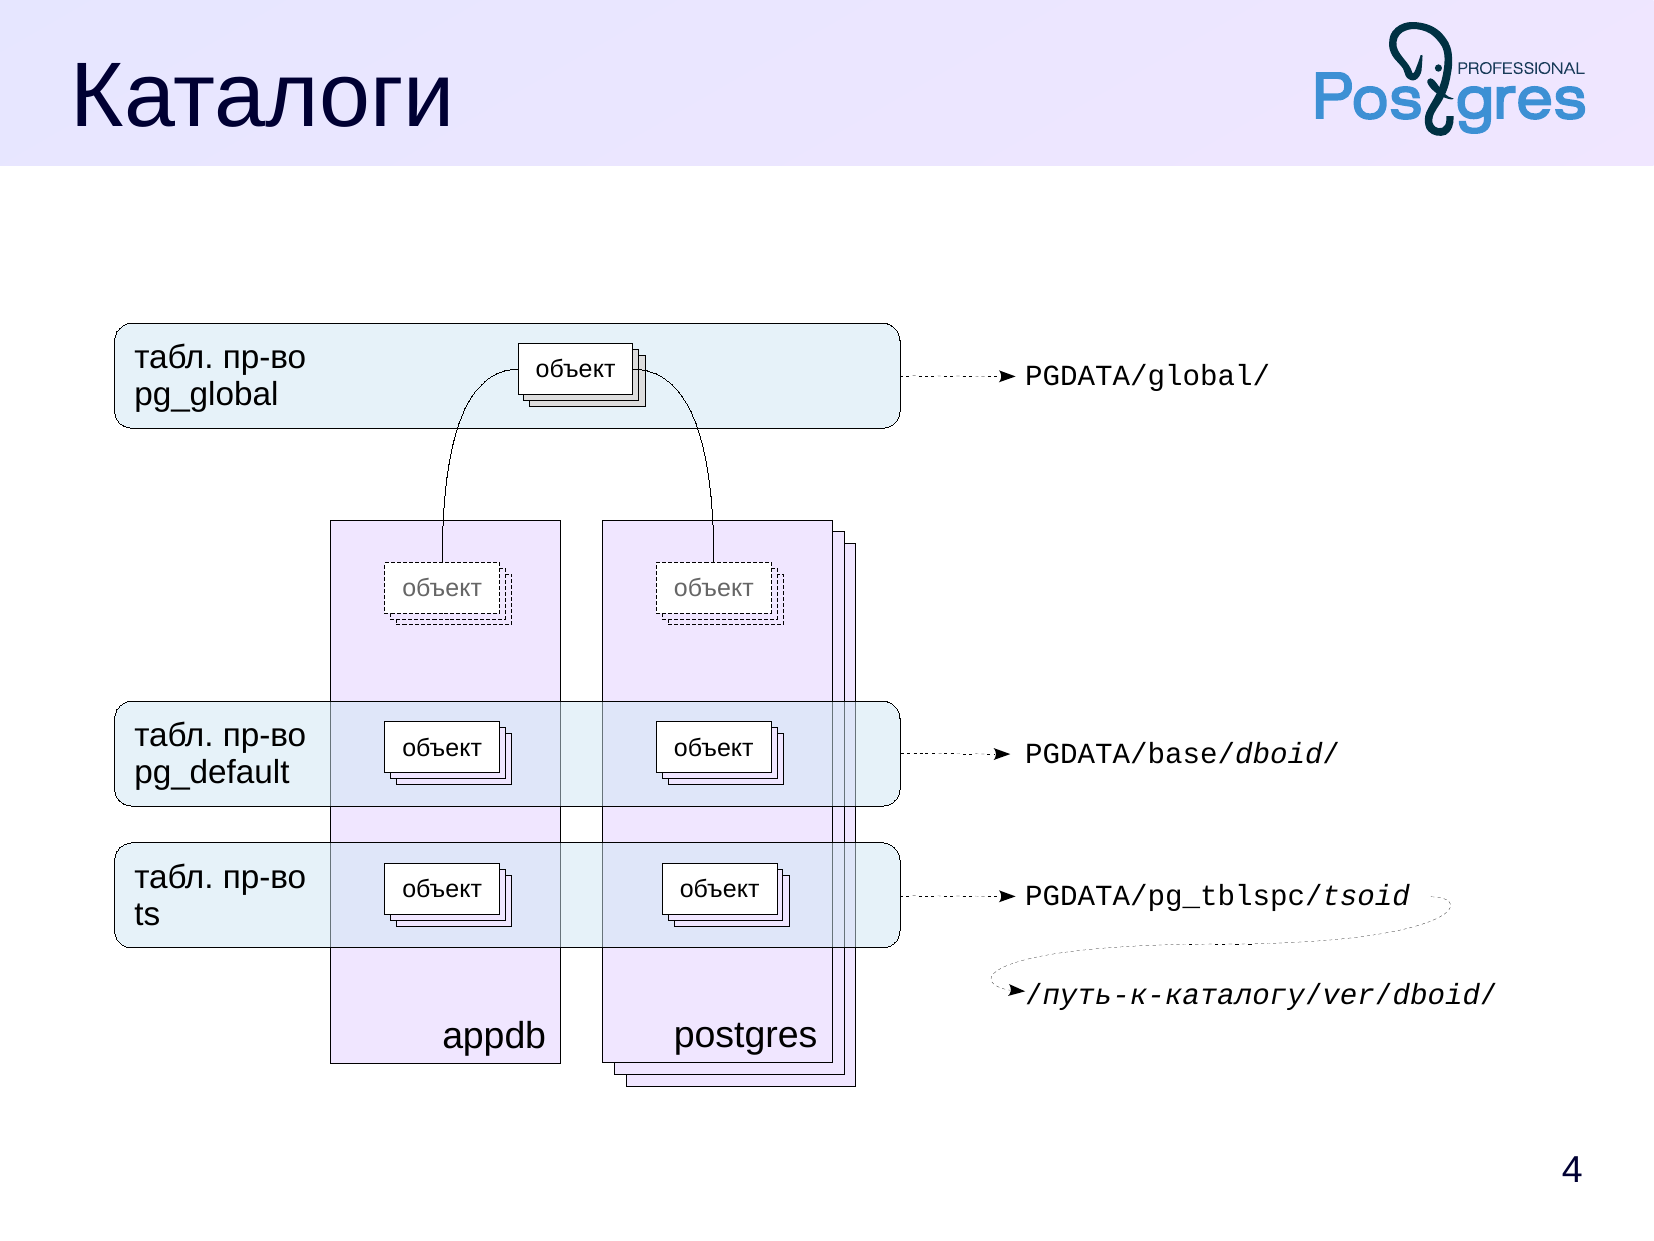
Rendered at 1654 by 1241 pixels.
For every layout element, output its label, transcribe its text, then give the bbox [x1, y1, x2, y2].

text_box табл. пр-во pg_global [114, 323, 901, 429]
text_box объект [656, 562, 772, 614]
text_box объект [384, 562, 500, 614]
text_box объект [662, 863, 778, 915]
text_box объект [384, 721, 500, 773]
text_box [614, 948, 856, 1087]
text_box таблица [662, 727, 778, 779]
text_box таблица [396, 733, 512, 785]
text_box табл. пр-во pg_default [114, 701, 901, 807]
text_box объект [518, 343, 633, 395]
text_box postgres [602, 807, 833, 842]
text_box табл. пр-во ts [114, 842, 901, 948]
text_box postgres [602, 520, 833, 701]
text_box PGDATA/base/dboid/ [1010, 732, 1651, 813]
text_box appdb [330, 948, 561, 1064]
text_box таблица [396, 875, 512, 927]
title Каталоги [70, 43, 1291, 147]
text_box [833, 807, 856, 842]
text_box таблица [390, 727, 506, 779]
text_box postgres [602, 948, 833, 1063]
text_box таблица [662, 568, 778, 620]
text_box таблица [529, 355, 646, 407]
text_box appdb [330, 520, 561, 701]
text_box appdb [330, 807, 561, 842]
text_box таблица [674, 875, 790, 927]
text_box таблица [396, 574, 512, 625]
text_box объект [384, 863, 500, 915]
text_box [833, 531, 856, 701]
text_box таблица [668, 733, 784, 785]
text_box PGDATA/global/ [1010, 354, 1651, 402]
text_box таблица [390, 568, 506, 620]
text_box объект [656, 721, 772, 773]
text_box PGDATA/pg_tblspc/tsoid /путь-к-каталогу/ver/dboid/ [1010, 873, 1651, 1054]
text_box таблица [523, 370, 639, 401]
text_box таблица [668, 869, 783, 921]
text_box таблица [390, 869, 506, 921]
text_box таблица [668, 574, 784, 625]
